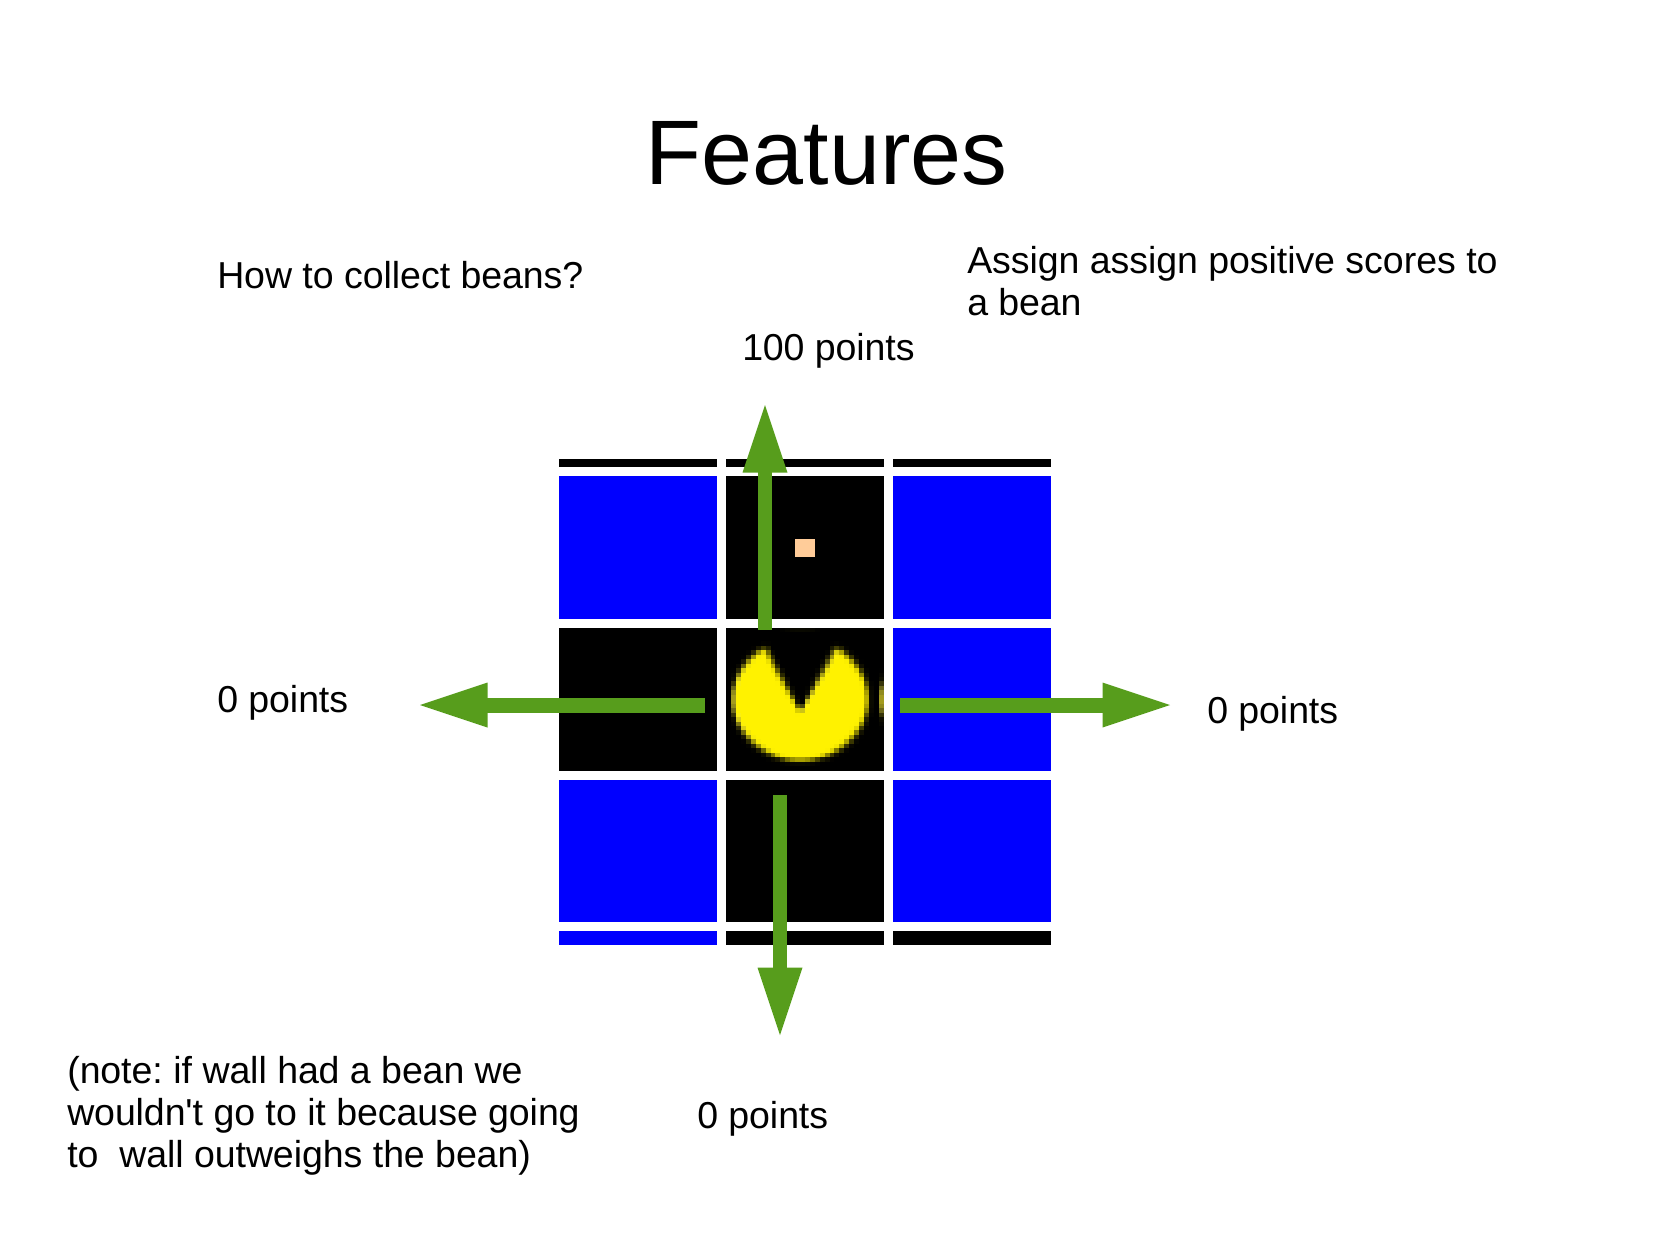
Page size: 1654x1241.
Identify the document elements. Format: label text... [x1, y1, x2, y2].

text_box 0 points [675, 1080, 1021, 1152]
text_box 0 points [1185, 675, 1471, 747]
text_box (note: if wall had a bean we wouldn't go to it because going to wall outweighs the bean) [45, 1035, 631, 1241]
text_box How to collect beans? [195, 240, 916, 312]
text_box Assign assign positive scores to a bean [945, 225, 1531, 339]
picture [555, 459, 1051, 946]
title Features [82, 49, 1571, 257]
text_box 100 points [720, 311, 961, 384]
text_box 0 points [195, 663, 496, 736]
